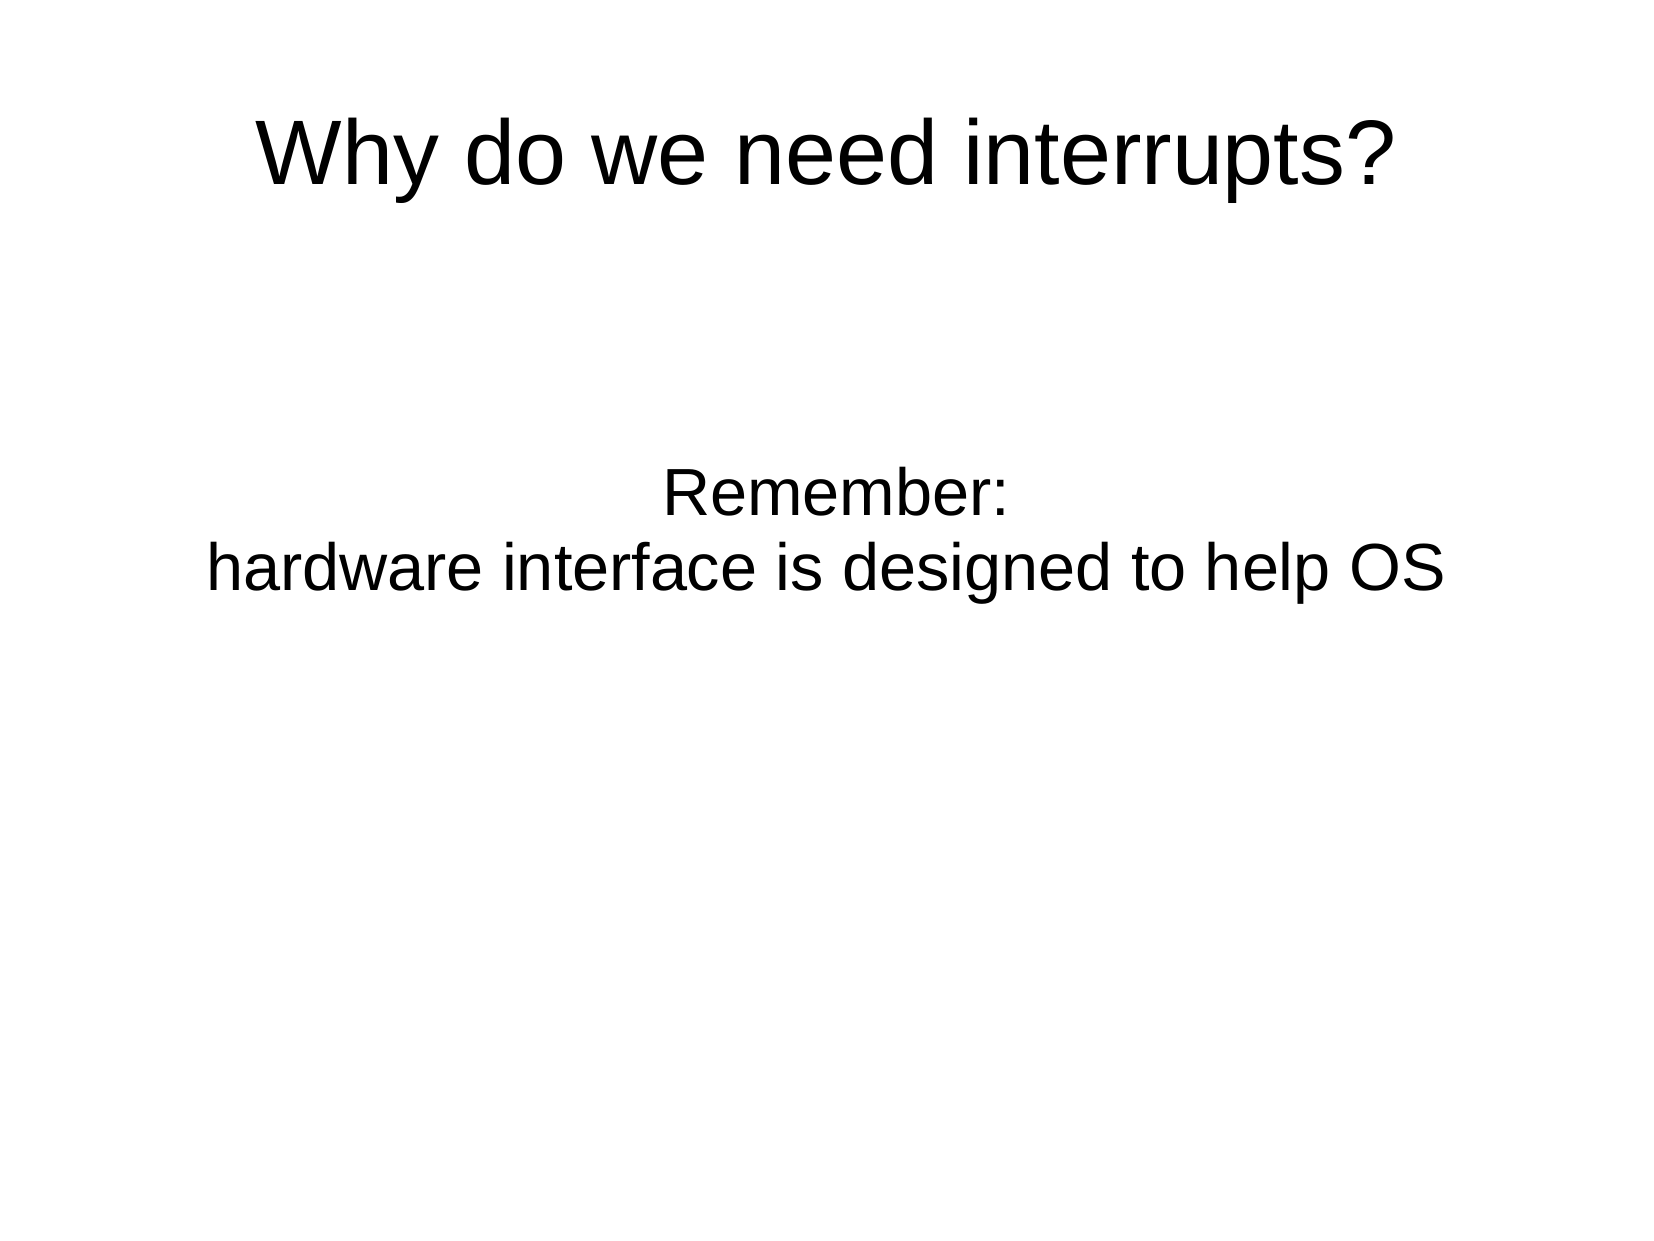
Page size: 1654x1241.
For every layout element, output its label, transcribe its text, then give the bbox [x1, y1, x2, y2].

subtitle Remember: hardware interface is designed to help OS [82, 49, 1571, 1010]
